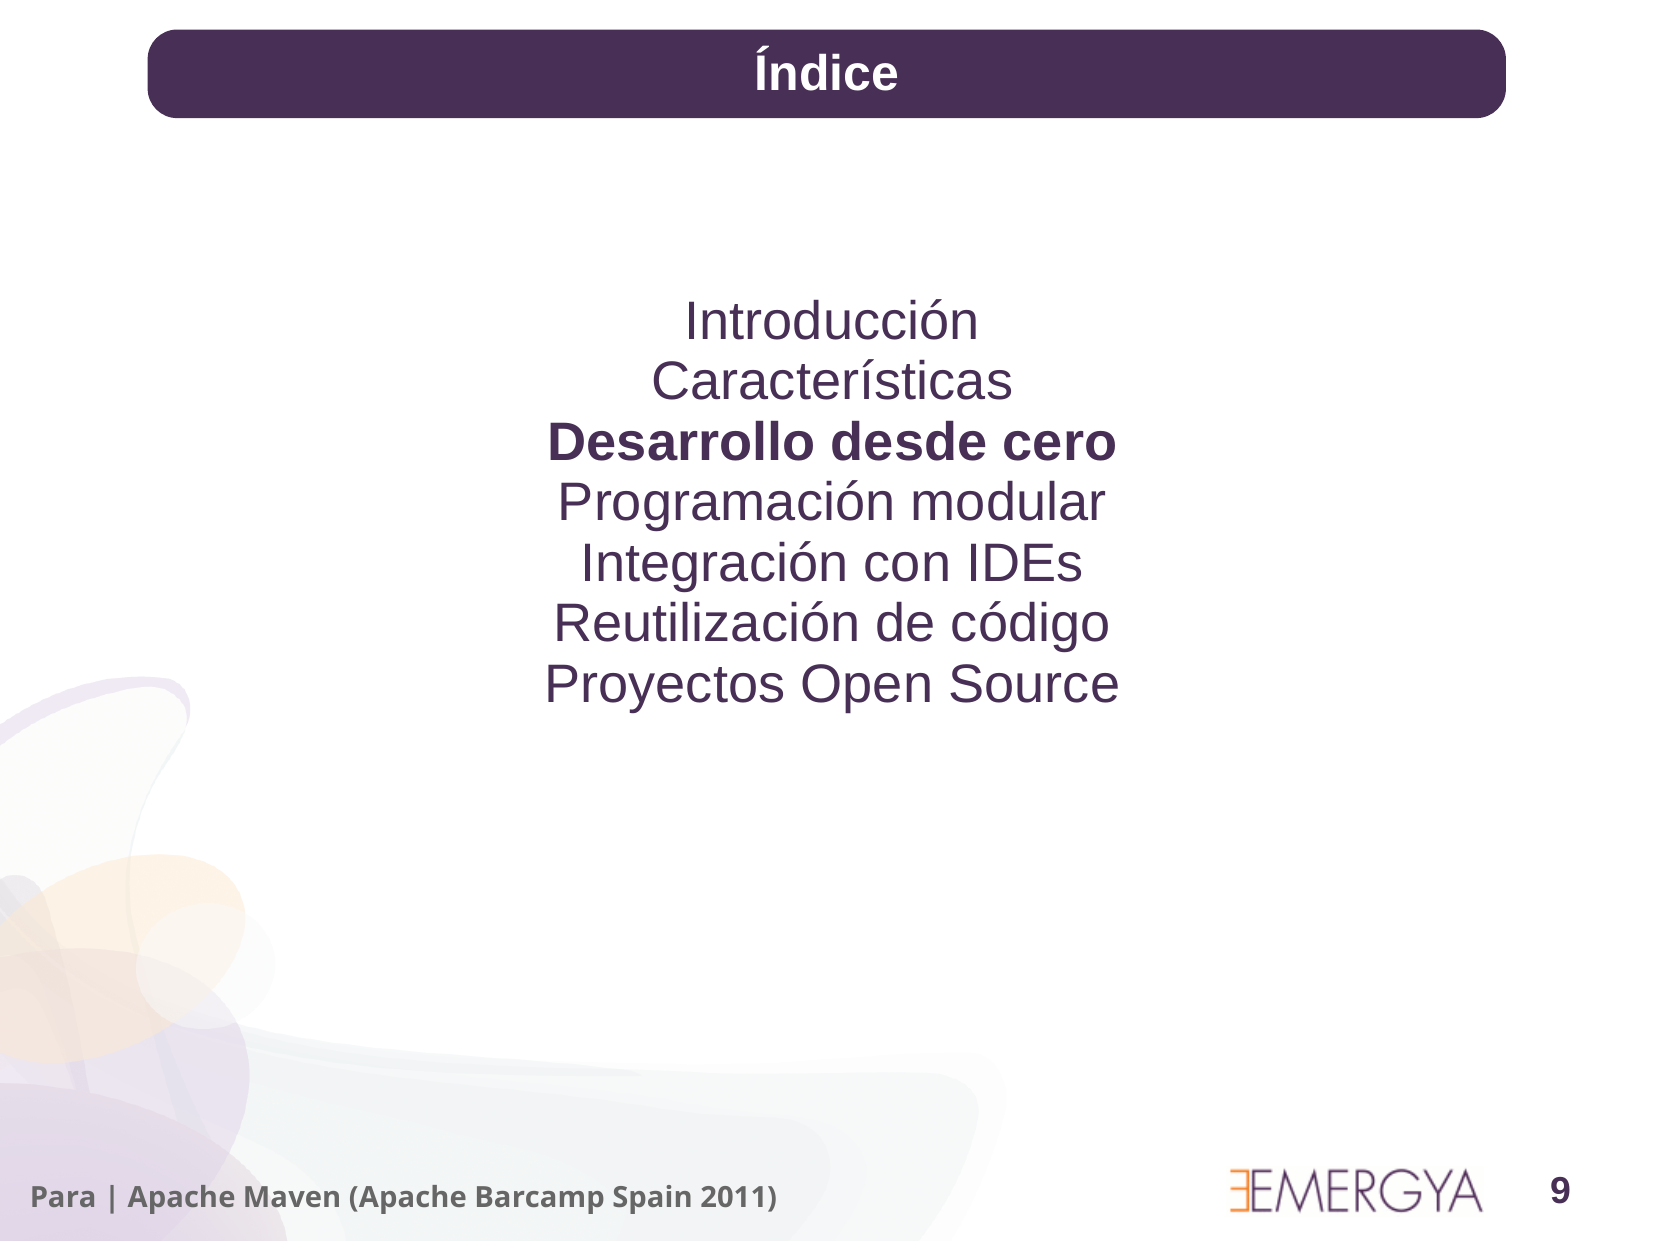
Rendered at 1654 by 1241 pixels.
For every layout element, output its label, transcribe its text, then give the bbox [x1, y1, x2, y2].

picture [1226, 1166, 1484, 1217]
picture [0, 673, 1017, 1241]
text_box Índice [147, 29, 1506, 119]
text_box Introducción Características Desarrollo desde cero Programación modular Integración con IDEs Reutilización de código Proyectos Open Source [88, 147, 1577, 857]
